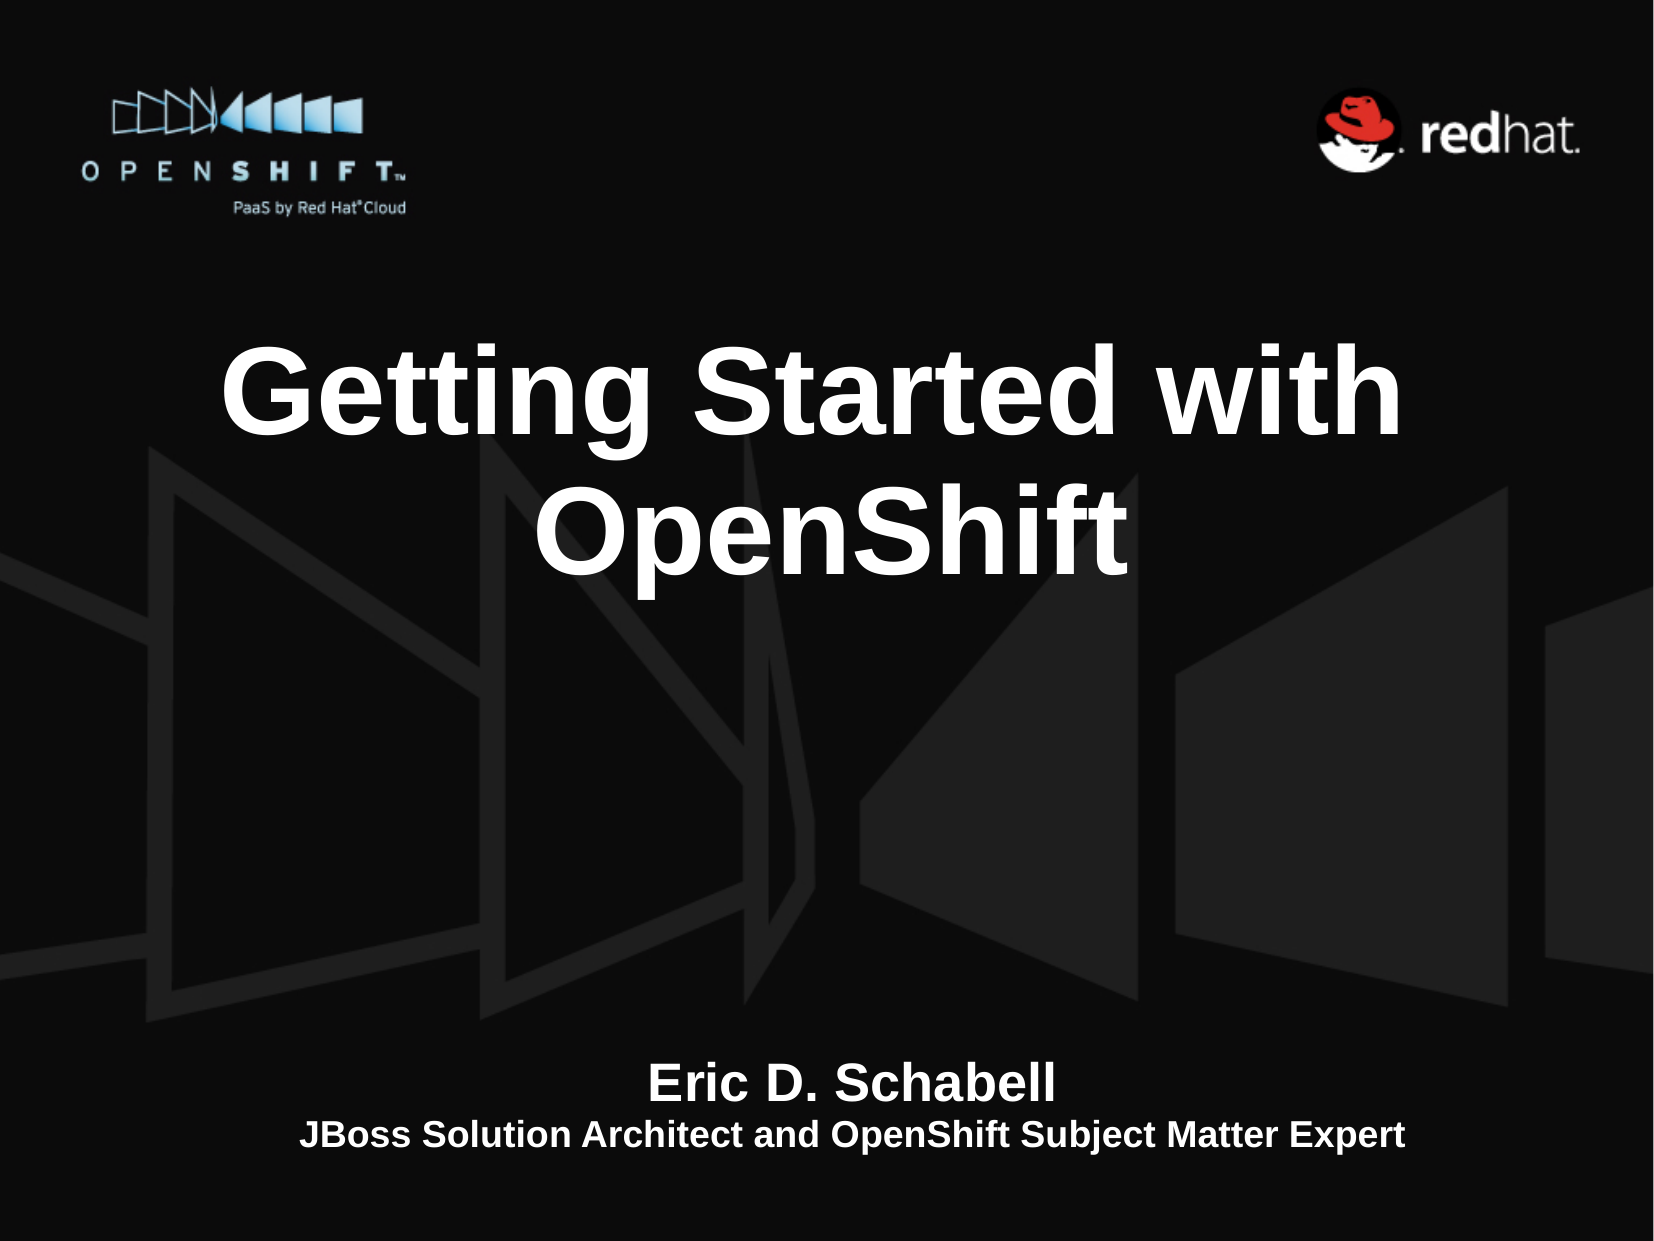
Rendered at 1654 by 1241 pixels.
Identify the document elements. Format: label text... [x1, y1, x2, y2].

picture [0, 0, 1654, 1241]
text_box Getting Started with OpenShift [204, 314, 1458, 609]
text_box Eric D. Schabell JBoss Solution Architect and OpenShift Subject Matter Expert [284, 1045, 1423, 1163]
